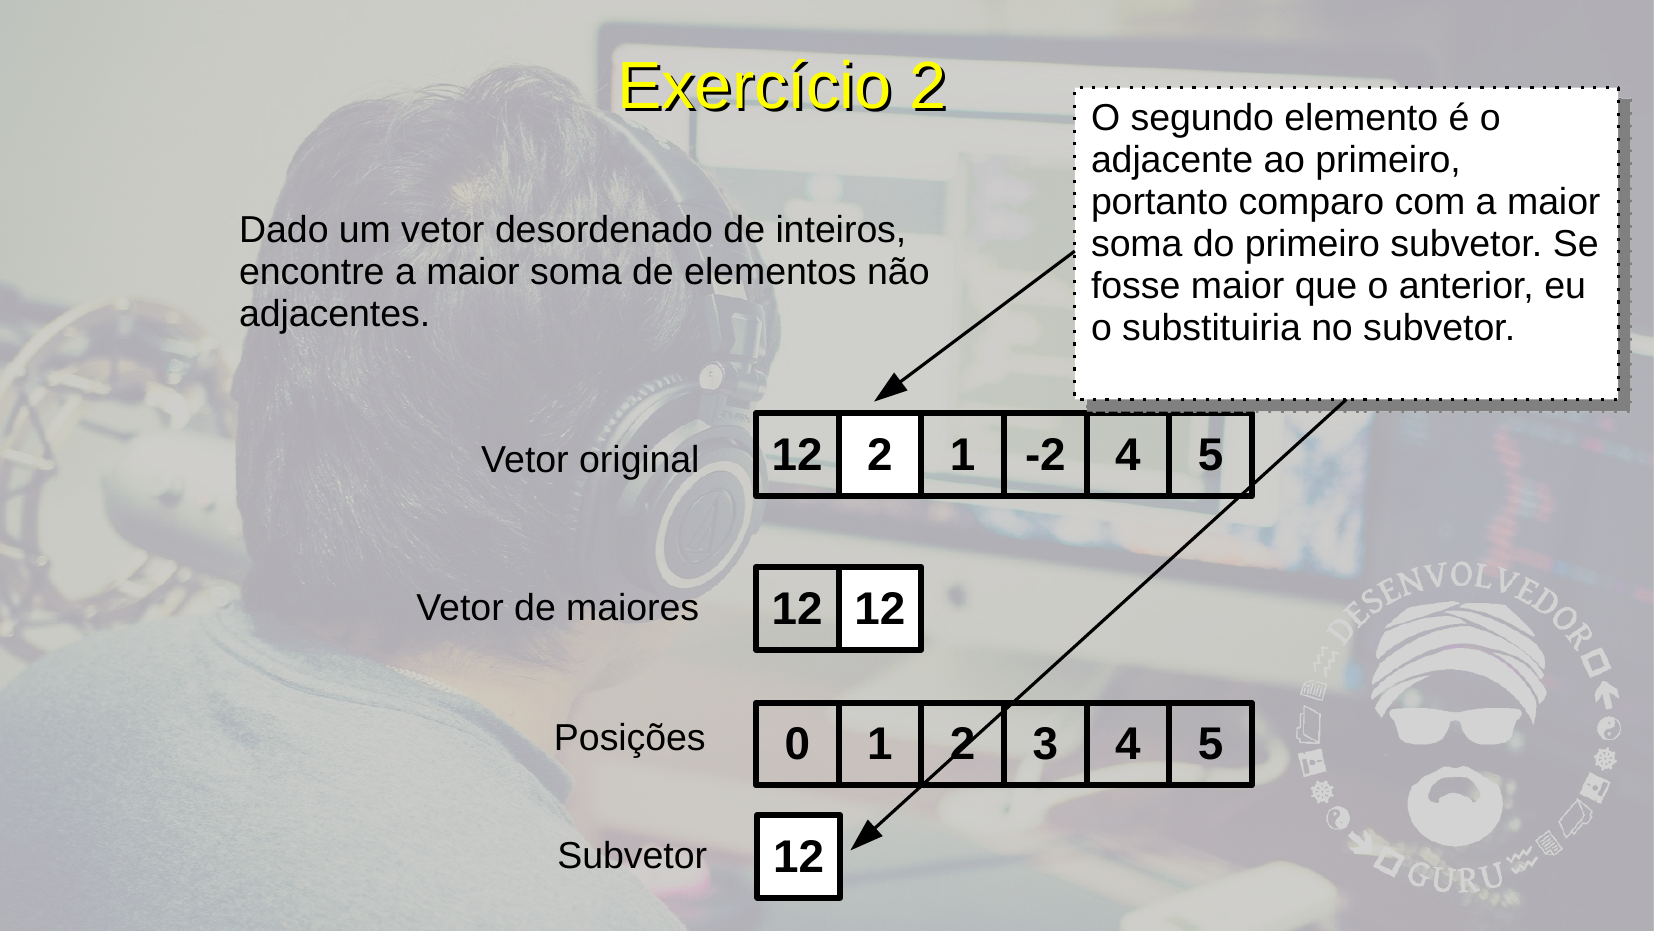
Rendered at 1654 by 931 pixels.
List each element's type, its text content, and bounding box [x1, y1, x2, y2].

text_box -2 [1003, 413, 1086, 497]
text_box 1 [921, 413, 1003, 497]
text_box 5 [1169, 702, 1252, 786]
text_box 0 [755, 702, 838, 786]
text_box 2 [925, 715, 1003, 786]
text_box Posições [401, 708, 721, 780]
text_box 4 [1086, 413, 1169, 497]
text_box 2 [838, 413, 921, 497]
text_box 12 [838, 566, 922, 650]
text_box 5 [1169, 413, 1252, 497]
text_box O segundo elemento é o adjacente ao primeiro, portanto comparo com a maior soma do primeiro subvetor. Se fosse maior que o anterior, eu o substituiria no subvetor. [1074, 87, 1619, 400]
text_box Vetor de maiores [401, 578, 721, 650]
text_box Vetor original [466, 431, 751, 488]
text_box Dado um vetor desordenado de inteiros, encontre a maior soma de elementos não adjacentes. [224, 200, 969, 367]
text_box 5 [1243, 489, 1252, 497]
text_box 2 [921, 702, 1003, 783]
text_box Exercício 2 [602, 40, 1105, 130]
text_box 1 [838, 702, 921, 786]
text_box 12 [755, 413, 838, 497]
text_box 12 [755, 566, 838, 650]
text_box 3 [1003, 702, 1086, 786]
text_box Subvetor [403, 826, 722, 898]
text_box 3 [1003, 702, 1010, 708]
text_box 12 [757, 814, 841, 898]
text_box 4 [1086, 702, 1169, 786]
